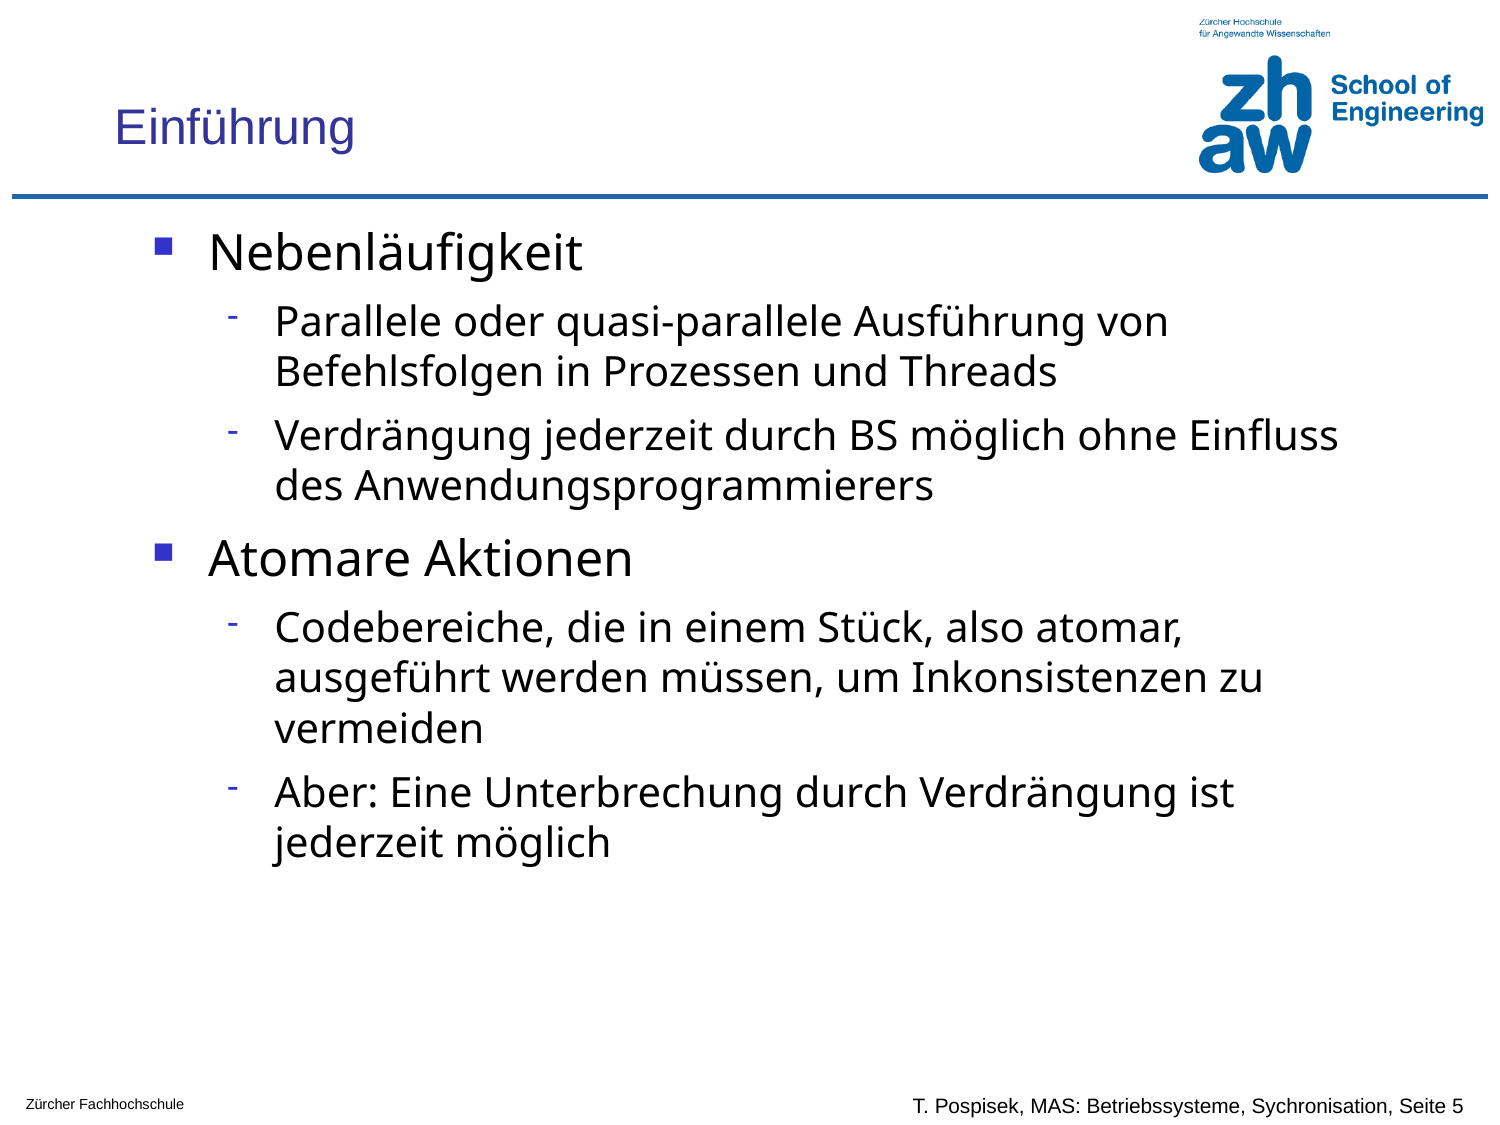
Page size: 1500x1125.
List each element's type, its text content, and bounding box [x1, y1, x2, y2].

title Einführung [99, 50, 1379, 163]
list Nebenläufigkeit Parallele oder quasi-parallele Ausführung von Befehlsfolgen in Prozessen und Threads Verdrängung jederzeit durch BS möglich ohne Einfluss des Anwendungsprogrammierers Atomare Aktionen Codebereiche, die in einem Stück, also atomar, ausgeführt werden müssen, um Inkonsistenzen zu vermeiden Aber: Eine Unterbrechung durch Verdrängung ist jederzeit möglich [137, 212, 1413, 1013]
picture [1199, 19, 1483, 173]
